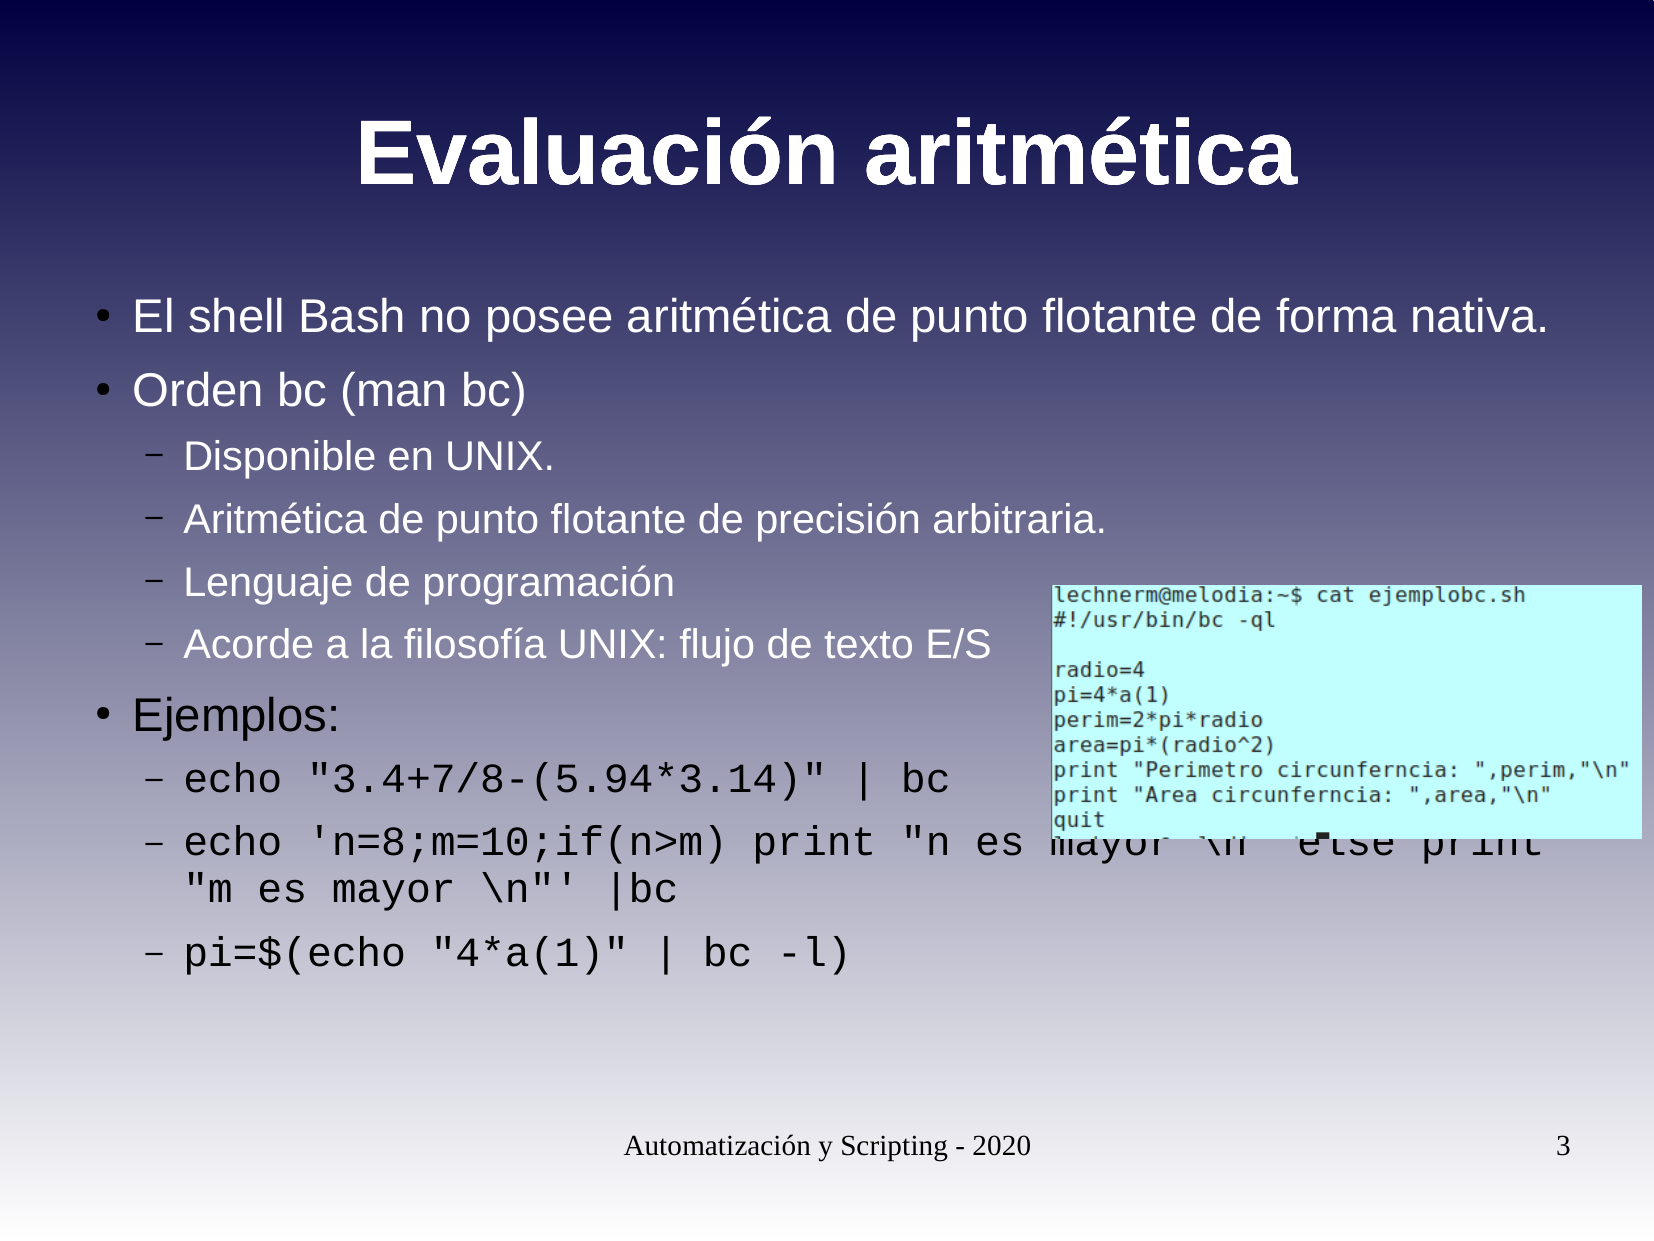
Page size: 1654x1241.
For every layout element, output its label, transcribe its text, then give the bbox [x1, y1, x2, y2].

picture [1051, 585, 1642, 839]
title Evaluación aritmética [82, 49, 1571, 257]
list El shell Bash no posee aritmética de punto flotante de forma nativa. Orden bc (man bc) Disponible en UNIX. Aritmética de punto flotante de precisión arbitraria. Lenguaje de programación Acorde a la filosofía UNIX: flujo de texto E/S Ejemplos: echo "3.4+7/8-(5.94*3.14)" | bc echo 'n=8;m=10;if(n>m) print "n es mayor \n" else print "m es mayor \n"' |bc pi=$(echo "4*a(1)" | bc -l) [82, 290, 1571, 1010]
